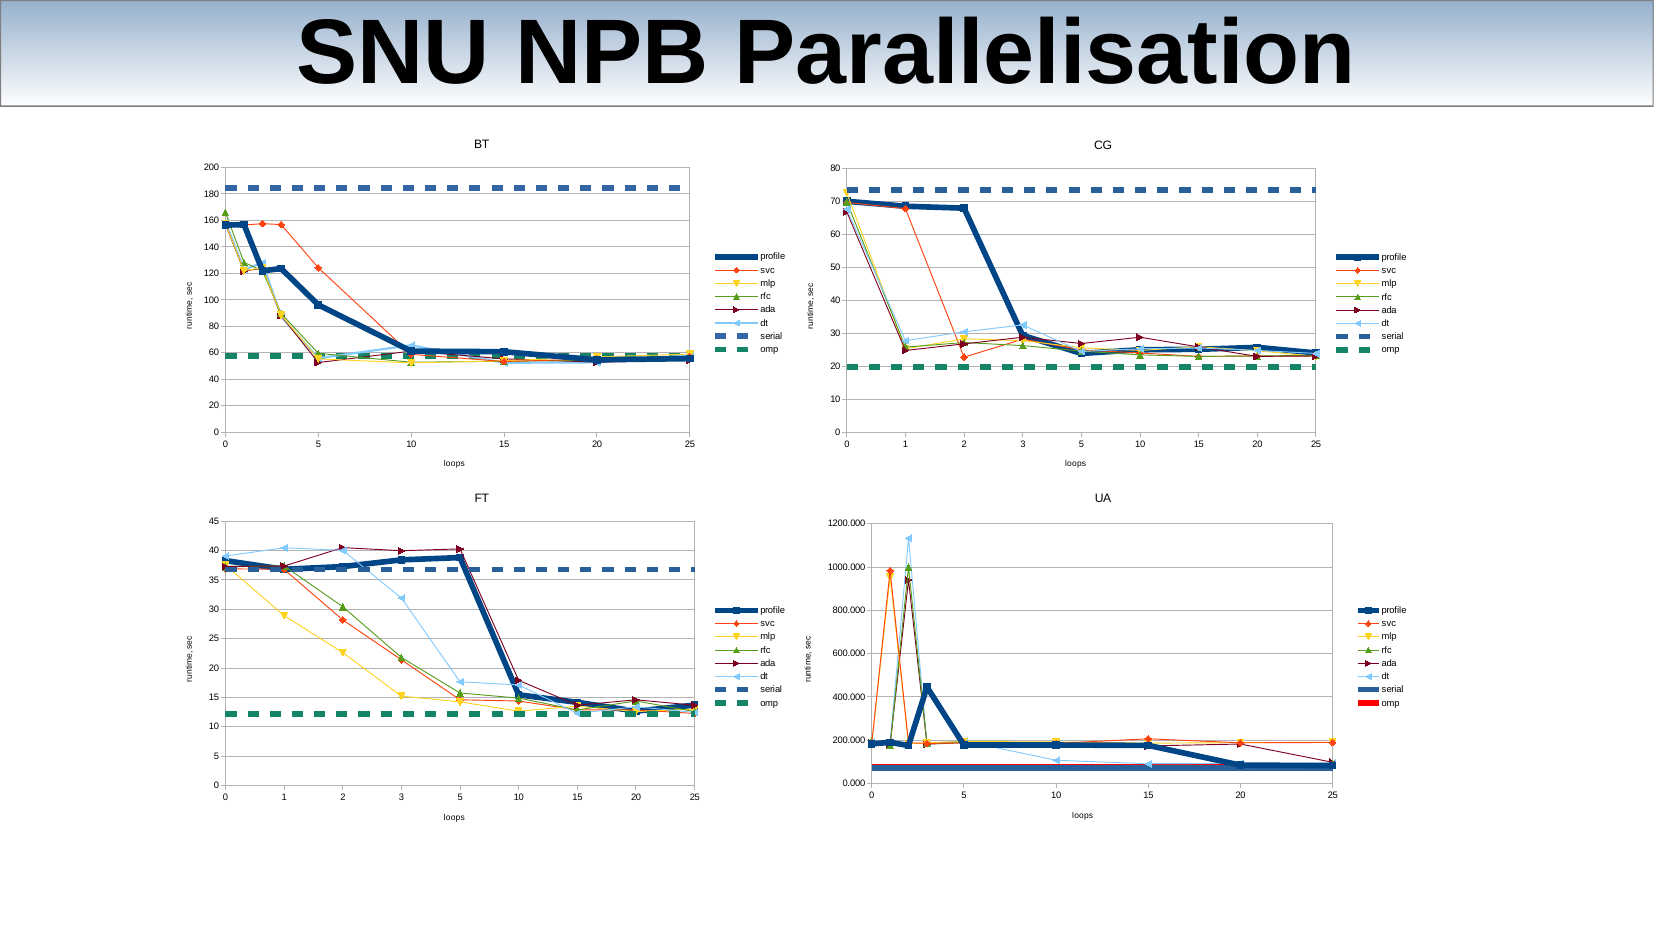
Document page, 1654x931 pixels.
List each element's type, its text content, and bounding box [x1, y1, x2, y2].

picture [169, 122, 1418, 839]
text_box [0, 103, 1654, 107]
title SNU NPB Parallelisation [0, 0, 1654, 103]
